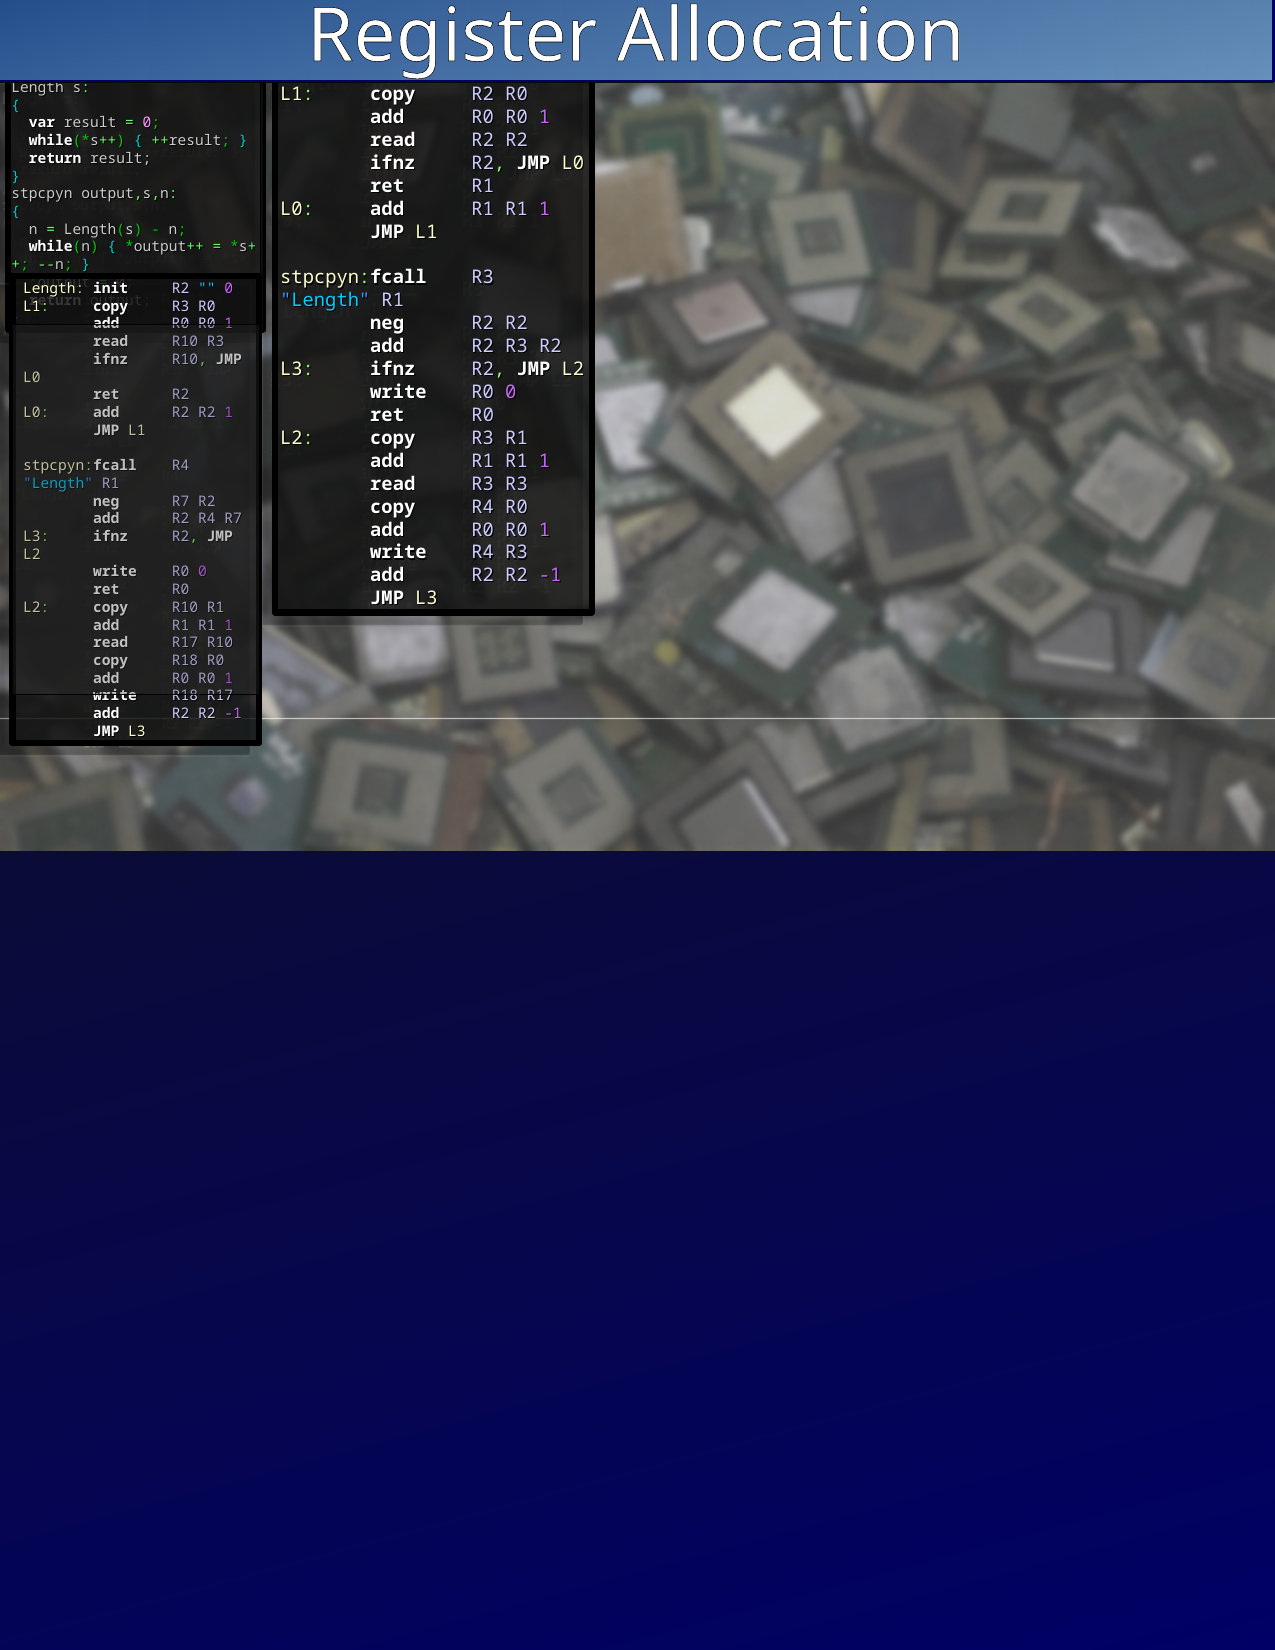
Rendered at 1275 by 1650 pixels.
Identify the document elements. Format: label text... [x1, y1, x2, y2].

title Register Allocation [0, 0, 1274, 82]
text_box Length s: { var result = 0; while(*s++) { ++result; } return result; } stpcpyn output,s,n: { n = Length(s) - n; while(n) { *output++ = *s++; --n; } *output = 0; return output; } [8, 97, 261, 283]
picture [0, 83, 9, 717]
text_box [12, 324, 260, 695]
picture [262, 83, 1275, 717]
text_box Length: init R1 "" 0 L1: copy R2 R0 add R0 R0 1 read R2 R2 ifnz R2, JMP L0 ret R1 L0: add R1 R1 1 JMP L1 stpcpyn:fcall R3 "Length" R1 neg R2 R2 add R2 R3 R2 L3: ifnz R2, JMP L2 write R0 0 ret R0 L2: copy R3 R1 add R1 R1 1 read R3 R3 copy R4 R0 add R0 R0 1 write R4 R3 add R2 R2 -1 JMP L3 [275, 97, 592, 571]
picture [0, 720, 1275, 851]
